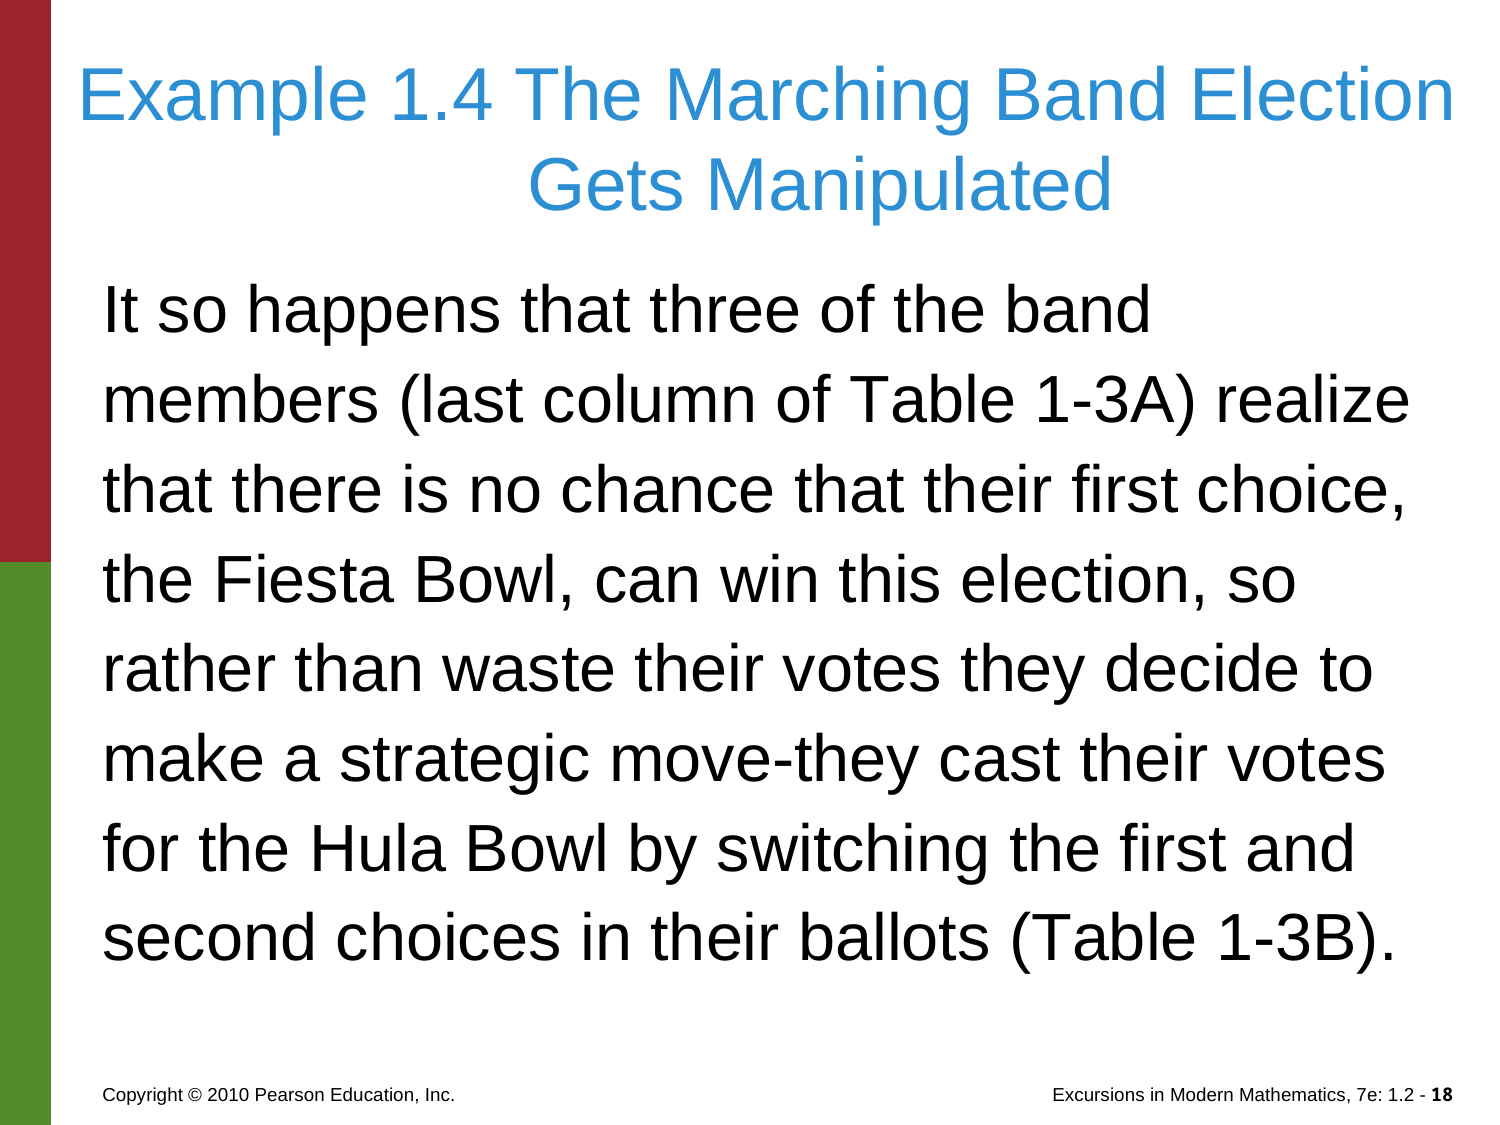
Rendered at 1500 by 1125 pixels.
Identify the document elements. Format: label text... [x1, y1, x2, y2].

list It so happens that three of the band members (last column of Table 1-3A) realize that there is no chance that their first choice, the Fiesta Bowl, can win this election, so rather than waste their votes they decide to make a strategic move-they cast their votes for the Hula Bowl by switching the first and second choices in their ballots (Table 1-3B). [87, 249, 1463, 1088]
text_box Example 1.4 The Marching Band Election Gets Manipulated [62, 37, 1475, 233]
